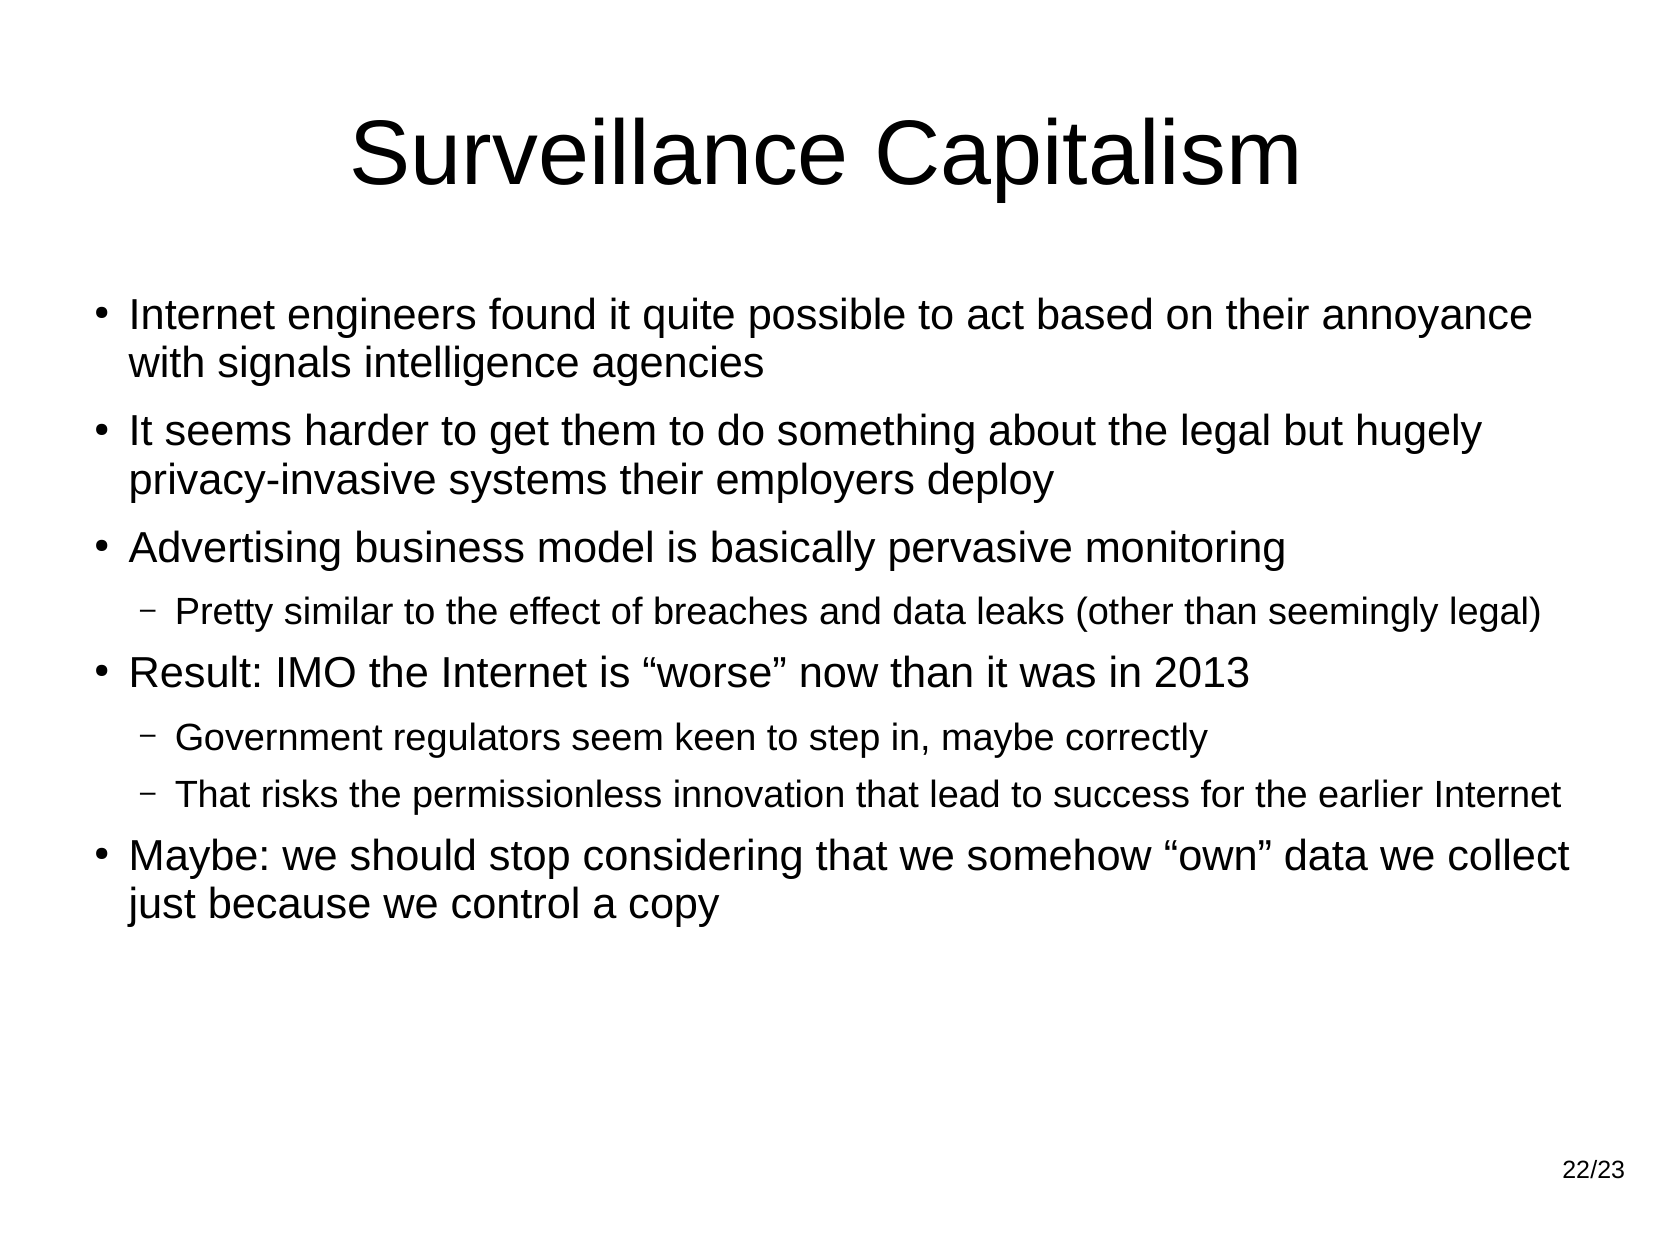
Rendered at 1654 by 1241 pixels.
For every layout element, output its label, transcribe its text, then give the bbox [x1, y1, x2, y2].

list Internet engineers found it quite possible to act based on their annoyance with signals intelligence agencies It seems harder to get them to do something about the legal but hugely privacy-invasive systems their employers deploy Advertising business model is basically pervasive monitoring Pretty similar to the effect of breaches and data leaks (other than seemingly legal) Result: IMO the Internet is “worse” now than it was in 2013 Government regulators seem keen to step in, maybe correctly That risks the permissionless innovation that lead to success for the earlier Internet Maybe: we should stop considering that we somehow “own” data we collect just because we control a copy [82, 290, 1571, 1010]
title Surveillance Capitalism [82, 49, 1571, 257]
